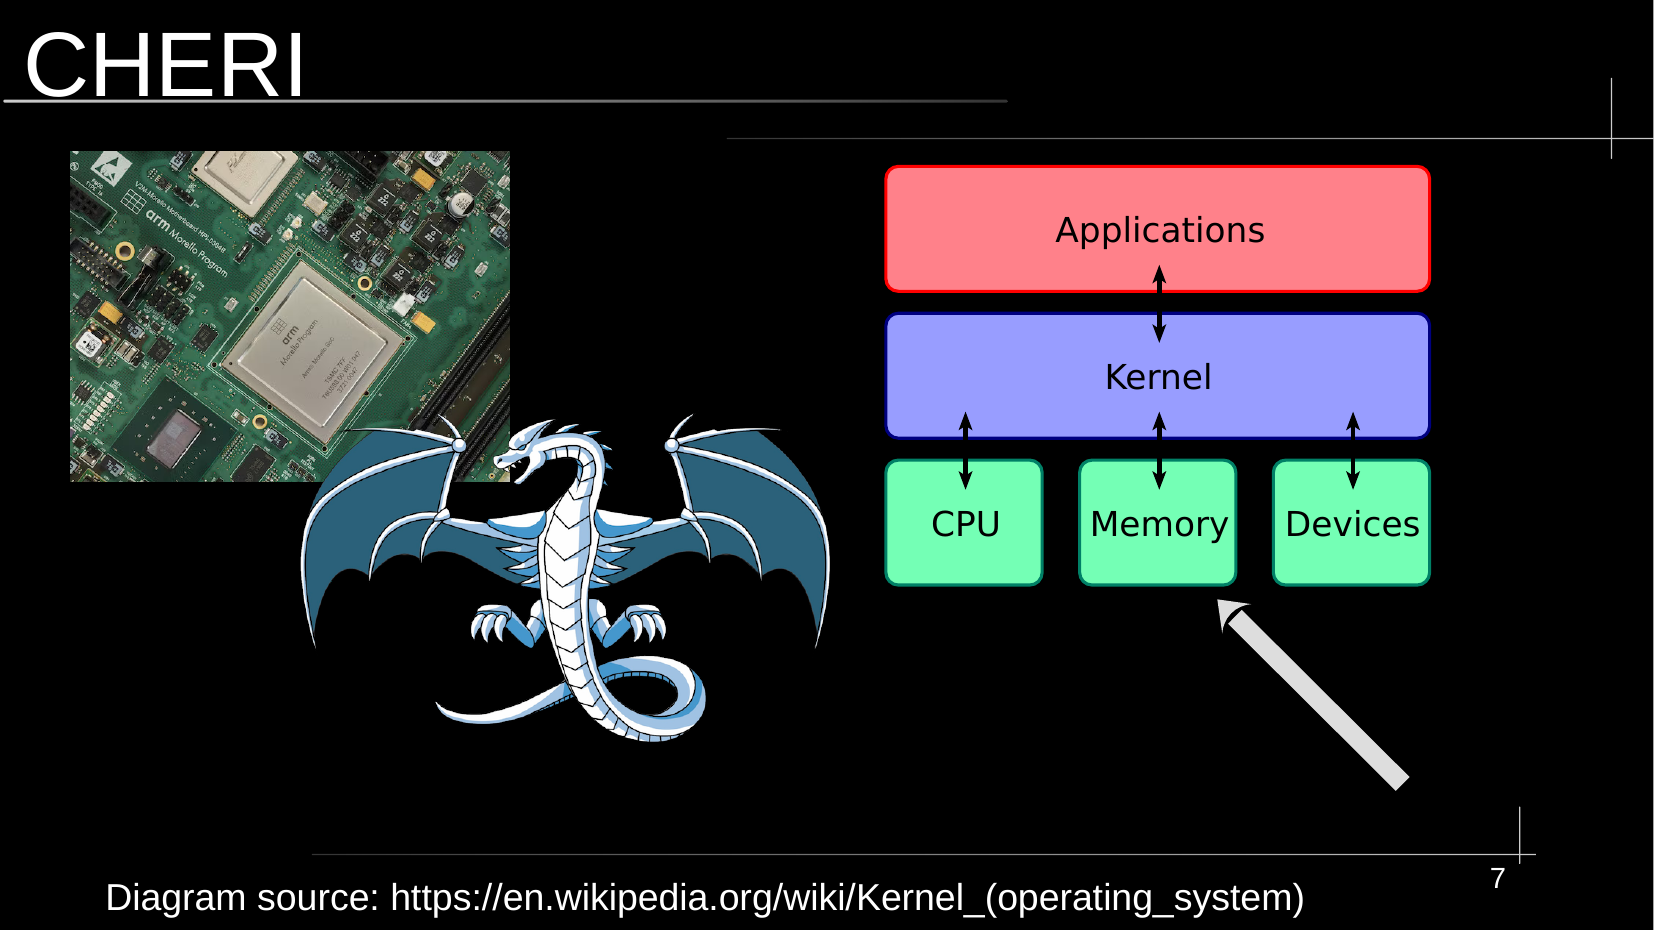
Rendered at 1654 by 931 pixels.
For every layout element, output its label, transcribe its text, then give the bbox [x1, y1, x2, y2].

text_box Diagram source: https://en.wikipedia.org/wiki/Kernel_(operating_system) [90, 868, 1321, 926]
picture [861, 142, 1457, 613]
title CHERI [23, 11, 1589, 119]
picture [70, 151, 830, 742]
